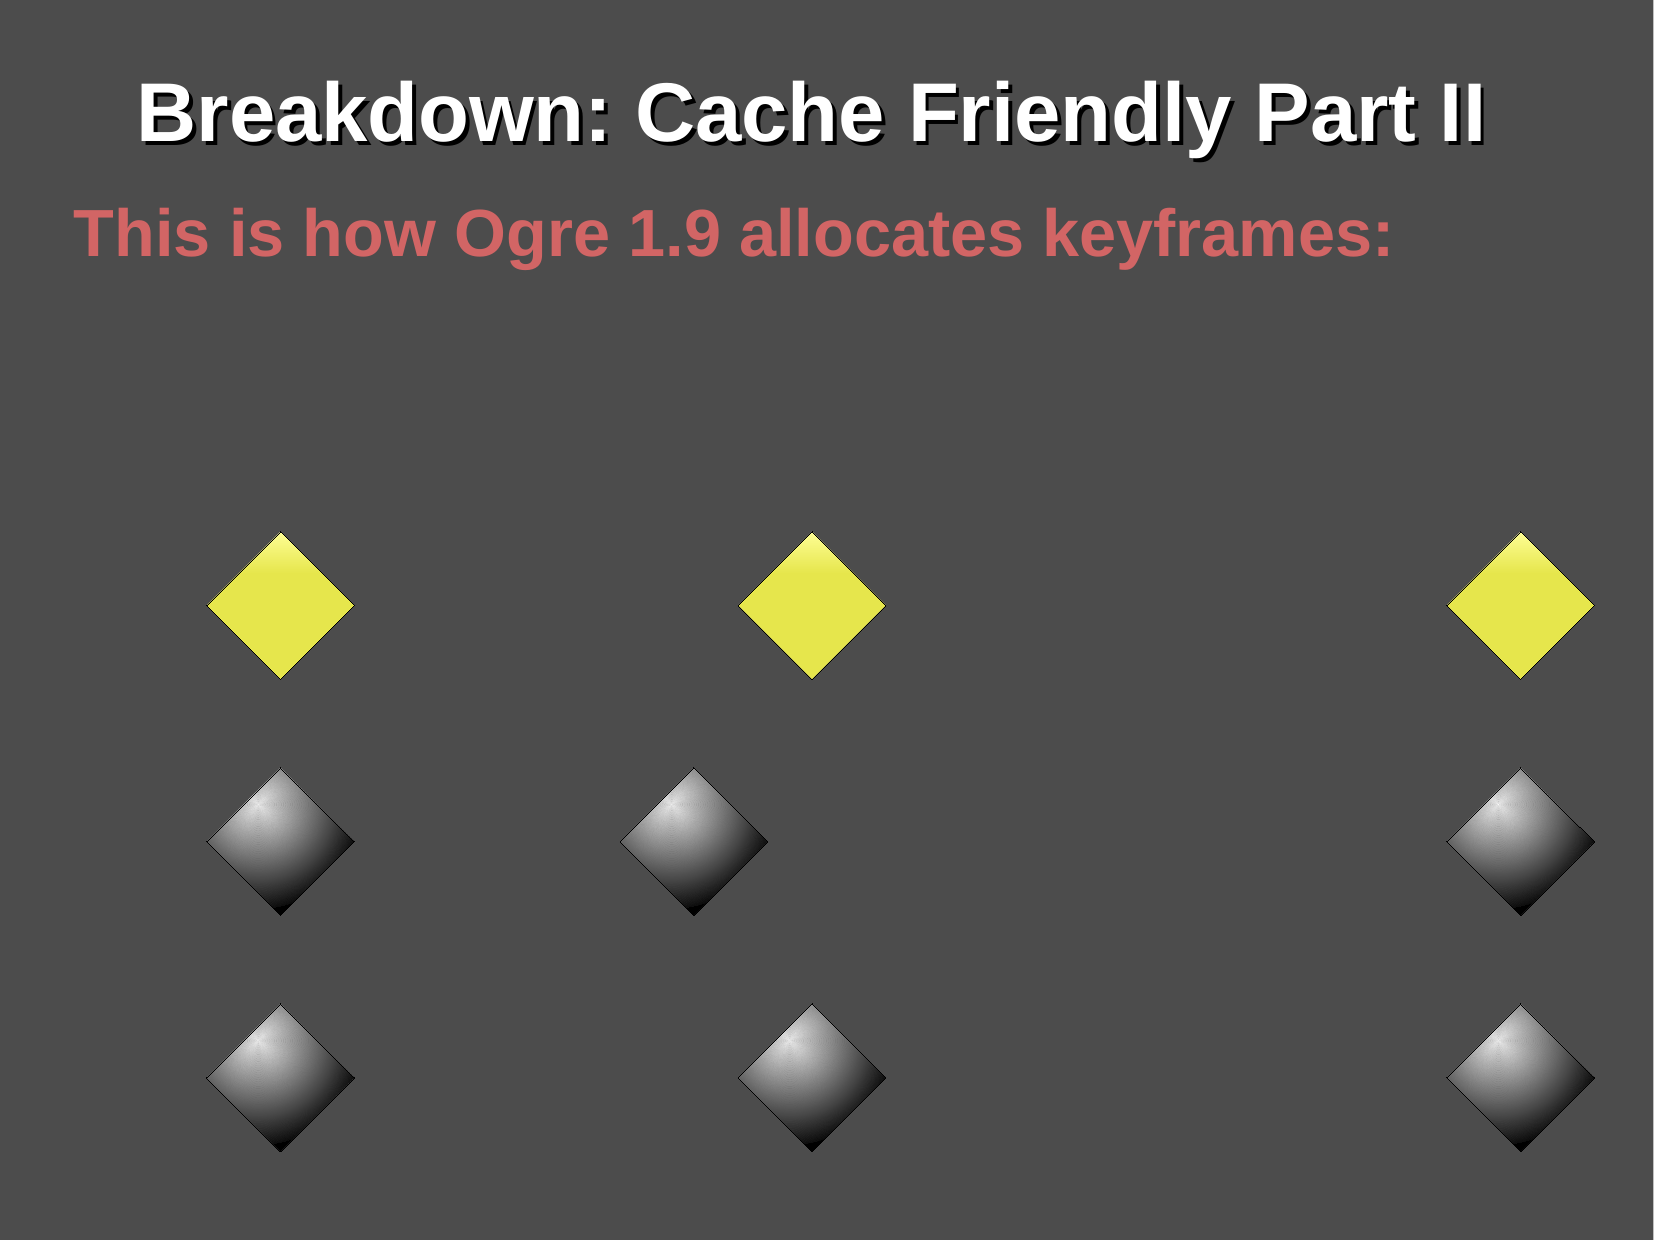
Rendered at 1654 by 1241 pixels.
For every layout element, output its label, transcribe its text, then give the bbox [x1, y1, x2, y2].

text_box [1446, 1003, 1595, 1152]
text_box [738, 531, 886, 680]
text_box Breakdown: Cache Friendly Part II [88, 59, 1536, 168]
text_box This is how Ogre 1.9 allocates keyframes: [59, 188, 1565, 279]
text_box [206, 531, 355, 680]
text_box [620, 767, 768, 916]
text_box [1446, 531, 1595, 680]
text_box [738, 1003, 886, 1152]
text_box [206, 1003, 355, 1152]
text_box [206, 767, 355, 916]
text_box [1446, 767, 1595, 916]
